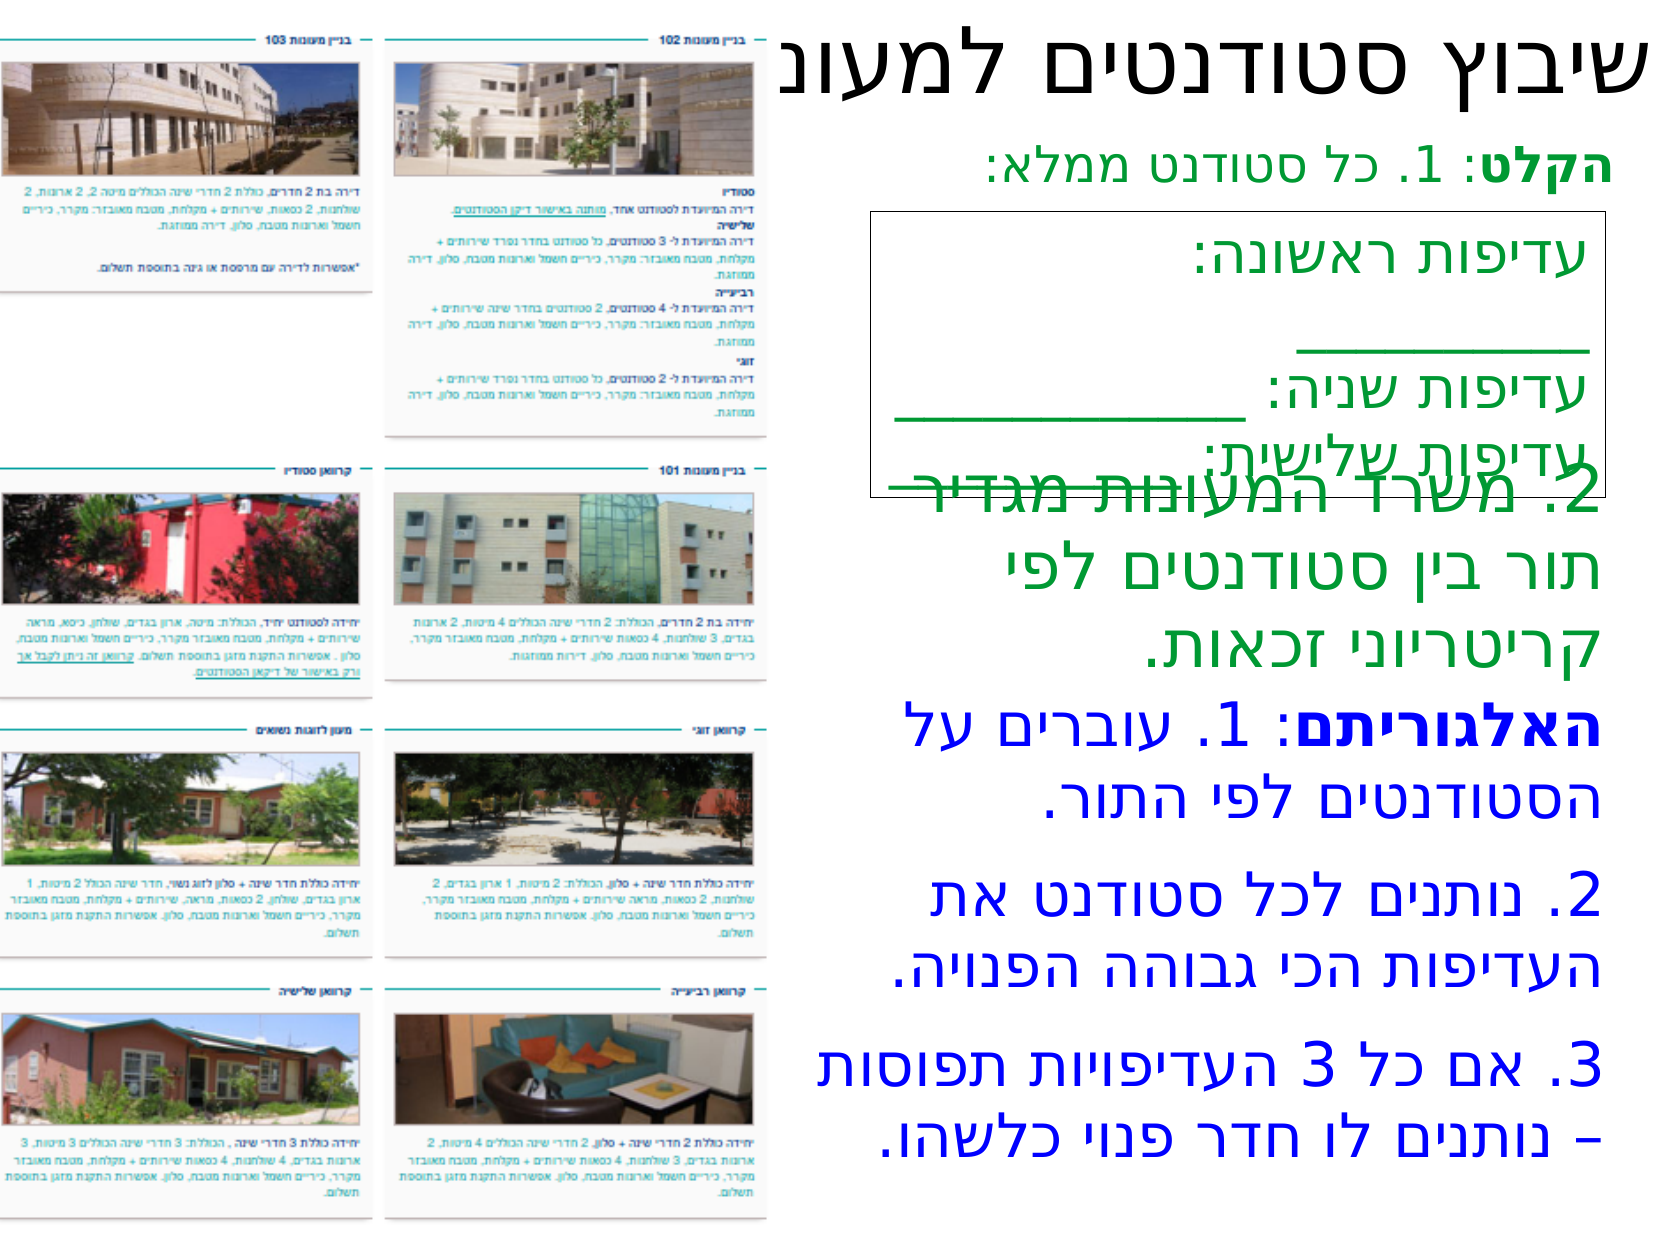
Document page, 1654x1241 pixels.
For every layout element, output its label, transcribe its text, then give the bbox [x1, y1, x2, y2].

text_box עדיפות ראשונה: __________ עדיפות שניה: ____________ עדיפות שלישית: __________ [870, 211, 1606, 421]
picture [0, 11, 774, 1225]
text_box 2. משרד המעונות מגדיר תור בין סטודנטים לפי קריטריוני זכאות. [908, 450, 1606, 690]
list האלגוריתם: 1. עוברים על הסטודנטים לפי התור. 2. נותנים לכל סטודנט את העדיפות הכי גבוהה הפנויה. 3. אם כל 3 העדיפויות תפוסות – נותנים לו חדר פנוי כלשהו. [810, 690, 1606, 1241]
title שיבוץ סטודנטים למעונות [165, 0, 1654, 166]
list הקלט: 1. כל סטודנט ממלא: [870, 135, 1616, 226]
